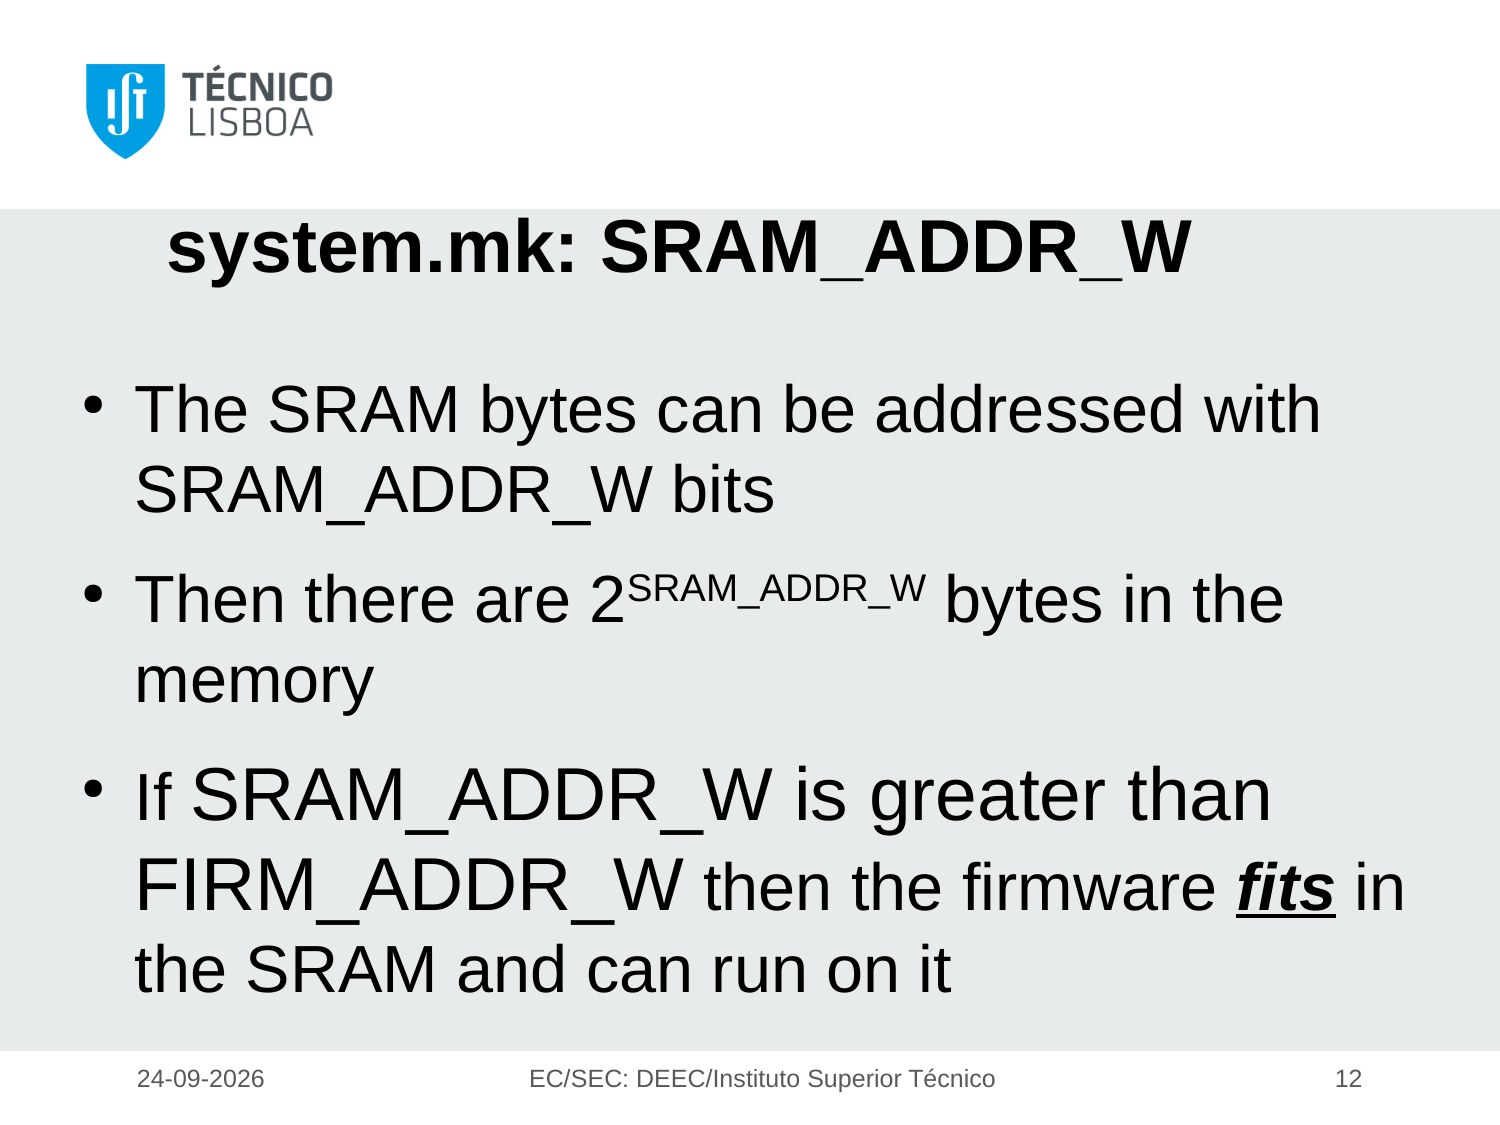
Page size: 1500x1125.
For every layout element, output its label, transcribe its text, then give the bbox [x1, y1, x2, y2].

picture [0, 0, 1500, 1125]
slide_number <number> [1077, 1052, 1378, 1103]
title system.mk: SRAM_ADDR_W [151, 171, 1408, 314]
list The SRAM bytes can be addressed with SRAM_ADDR_W bits Then there are 2SRAM_ADDR_W bytes in the memory If SRAM_ADDR_W is greater than FIRM_ADDR_W then the firmware fits in the SRAM and can run on it [63, 366, 1477, 1028]
footer EC/SEC: DEEC/Instituto Superior Técnico [512, 1052, 1021, 1103]
slide_number 29-09-2020 [121, 1052, 425, 1103]
